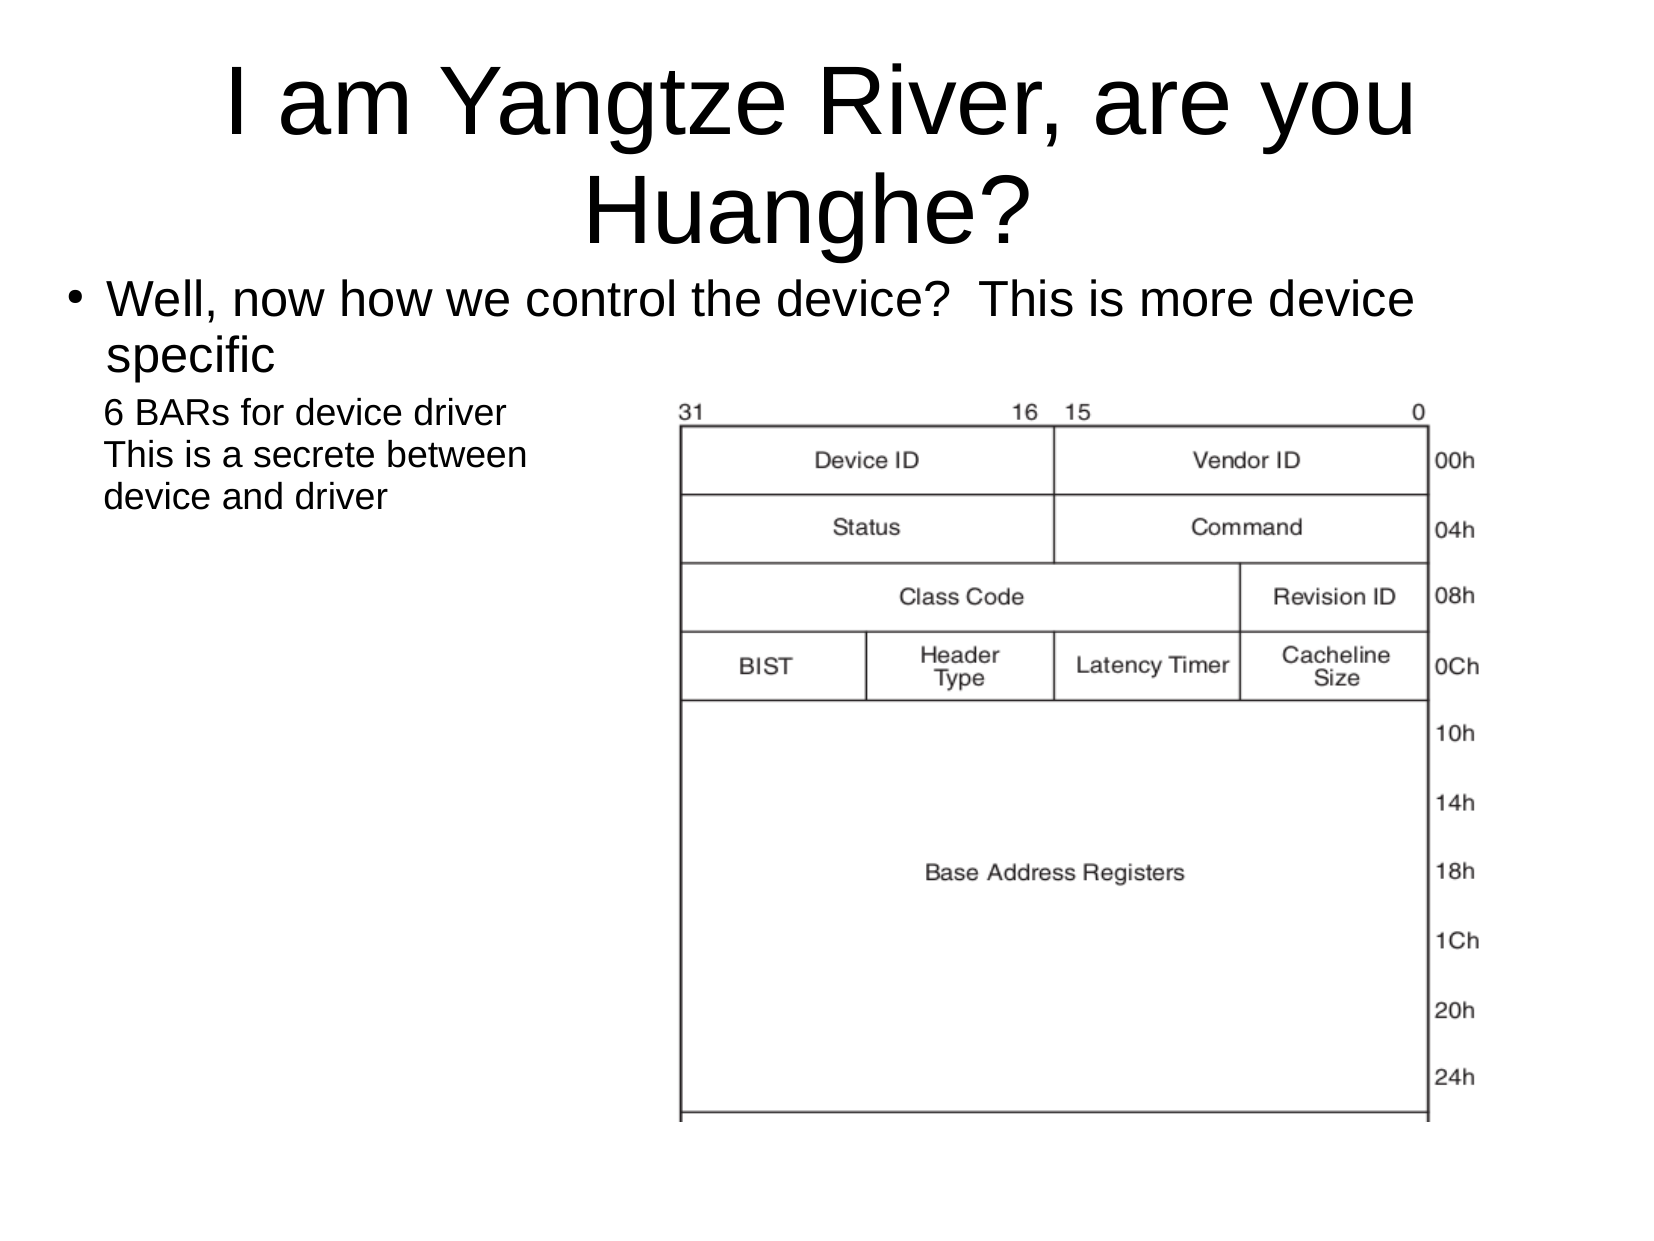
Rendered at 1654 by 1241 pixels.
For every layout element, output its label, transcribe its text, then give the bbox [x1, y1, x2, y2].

title I am Yangtze River, are you Huanghe? [52, 46, 1589, 265]
picture [630, 383, 1506, 1123]
text_box 6 BARs for device driver This is a secrete between device and driver [88, 383, 591, 525]
list Well, now how we control the device? This is more device specific [52, 270, 1590, 384]
